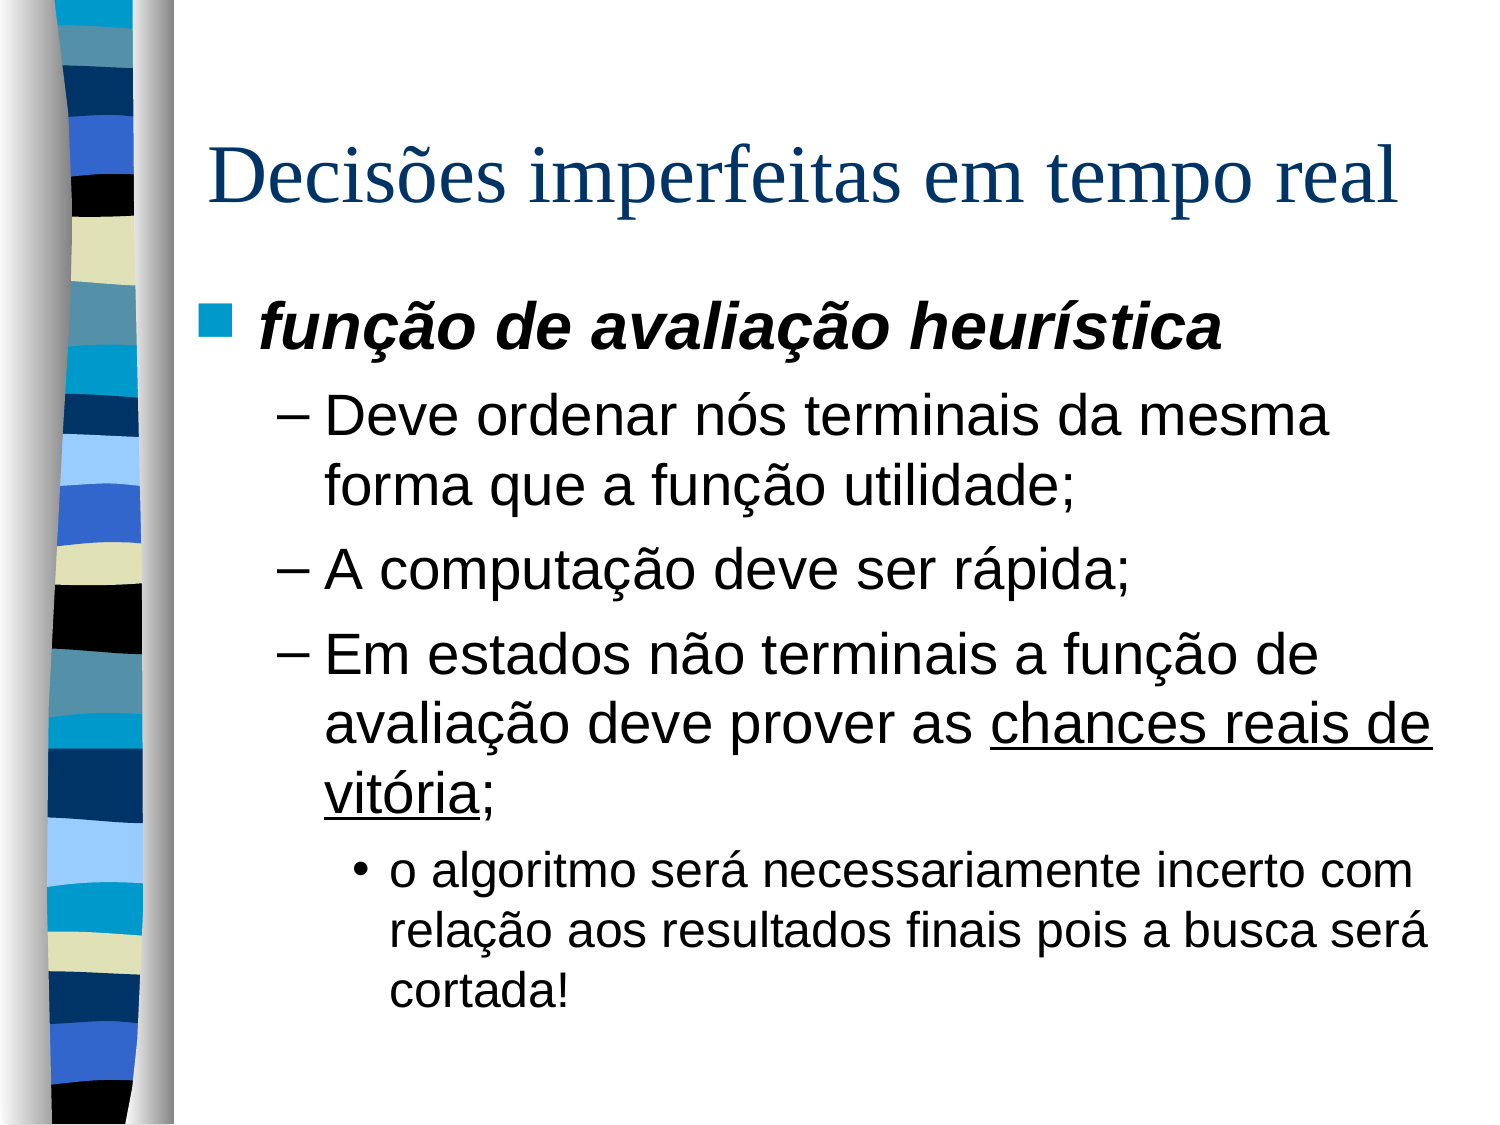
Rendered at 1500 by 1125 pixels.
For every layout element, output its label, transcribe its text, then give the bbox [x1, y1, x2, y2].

list função de avaliação heurística Deve ordenar nós terminais da mesma forma que a função utilidade; A computação deve ser rápida; Em estados não terminais a função de avaliação deve prover as chances reais de vitória; o algoritmo será necessariamente incerto com relação aos resultados finais pois a busca será cortada! [187, 274, 1471, 1038]
title Decisões imperfeitas em tempo real [192, 74, 1468, 263]
